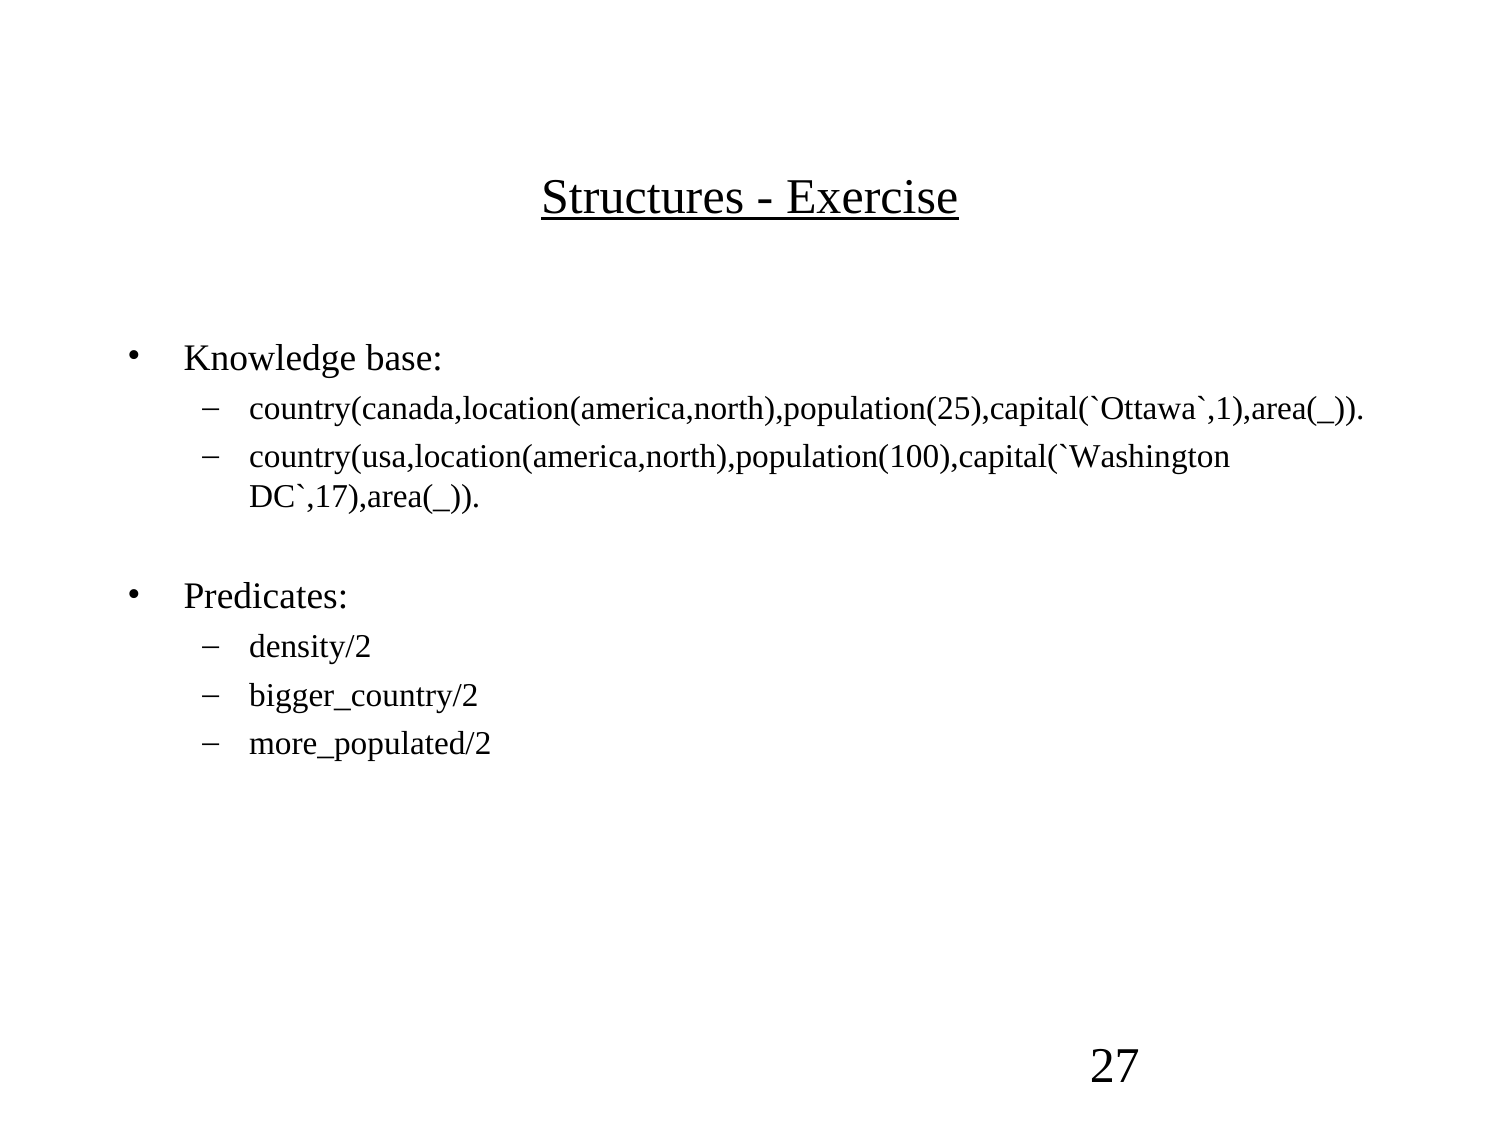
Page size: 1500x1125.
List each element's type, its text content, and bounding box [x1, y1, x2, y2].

title Structures - Exercise [112, 99, 1388, 288]
list Knowledge base: country(canada,location(america,north),population(25),capital(`Ottawa`,1),area(_)). country(usa,location(america,north),population(100),capital(`Washington DC`,17),area(_)). Predicates: density/2 bigger_country/2 more_populated/2 [112, 324, 1388, 1000]
